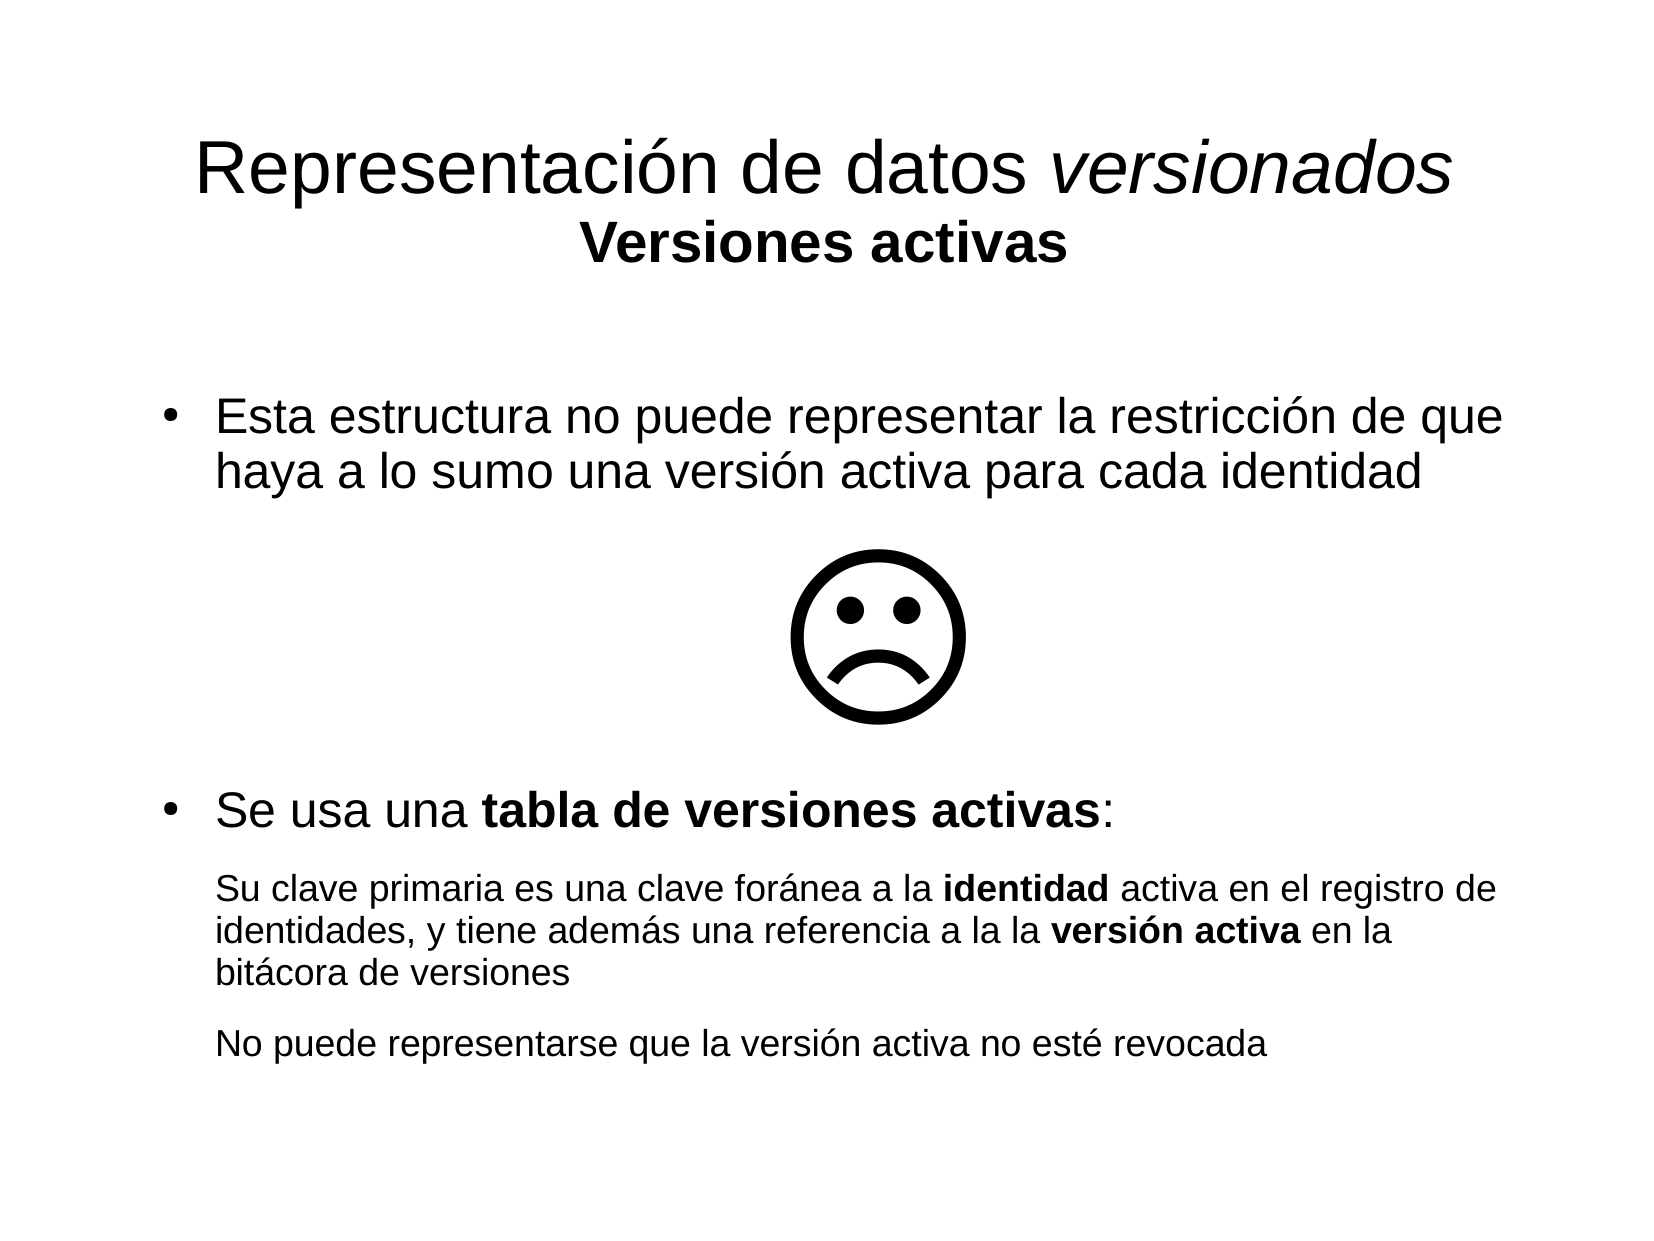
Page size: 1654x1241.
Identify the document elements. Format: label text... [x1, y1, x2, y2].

list Esta estructura no puede representar la restricción de que haya a lo sumo una versión activa para cada identidad ☹ Se usa una tabla de versiones activas: Su clave primaria es una clave foránea a la identidad activa en el registro de identidades, y tiene además una referencia a la la versión activa en la bitácora de versiones No puede representarse que la versión activa no esté revocada [144, 297, 1525, 1135]
title Representación de datos versionados Versiones activas [80, 96, 1569, 304]
